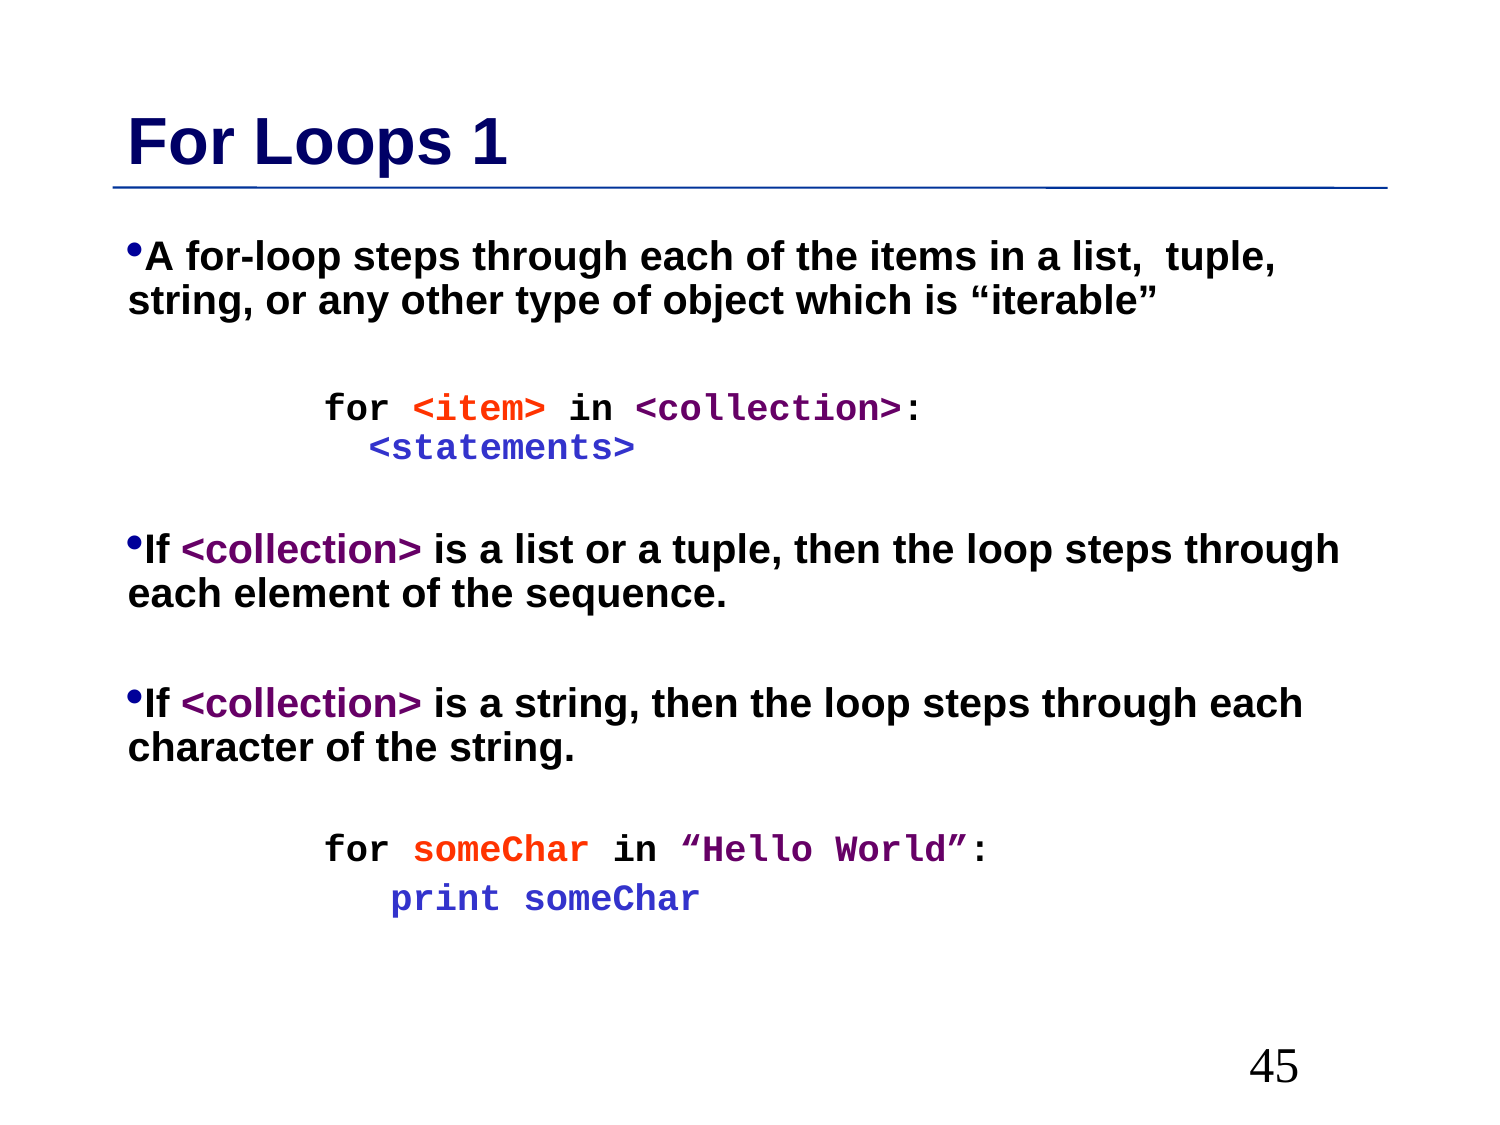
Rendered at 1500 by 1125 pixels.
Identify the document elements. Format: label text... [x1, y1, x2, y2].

title For Loops 1 [112, 89, 1388, 185]
list A for-loop steps through each of the items in a list, tuple, string, or any other type of object which is “iterable” for <item> in <collection>: <statements> If <collection> is a list or a tuple, then the loop steps through each element of the sequence. If <collection> is a string, then the loop steps through each character of the string. for someChar in “Hello World”: print someChar [112, 227, 1388, 934]
text_box [1074, 994, 1387, 1125]
